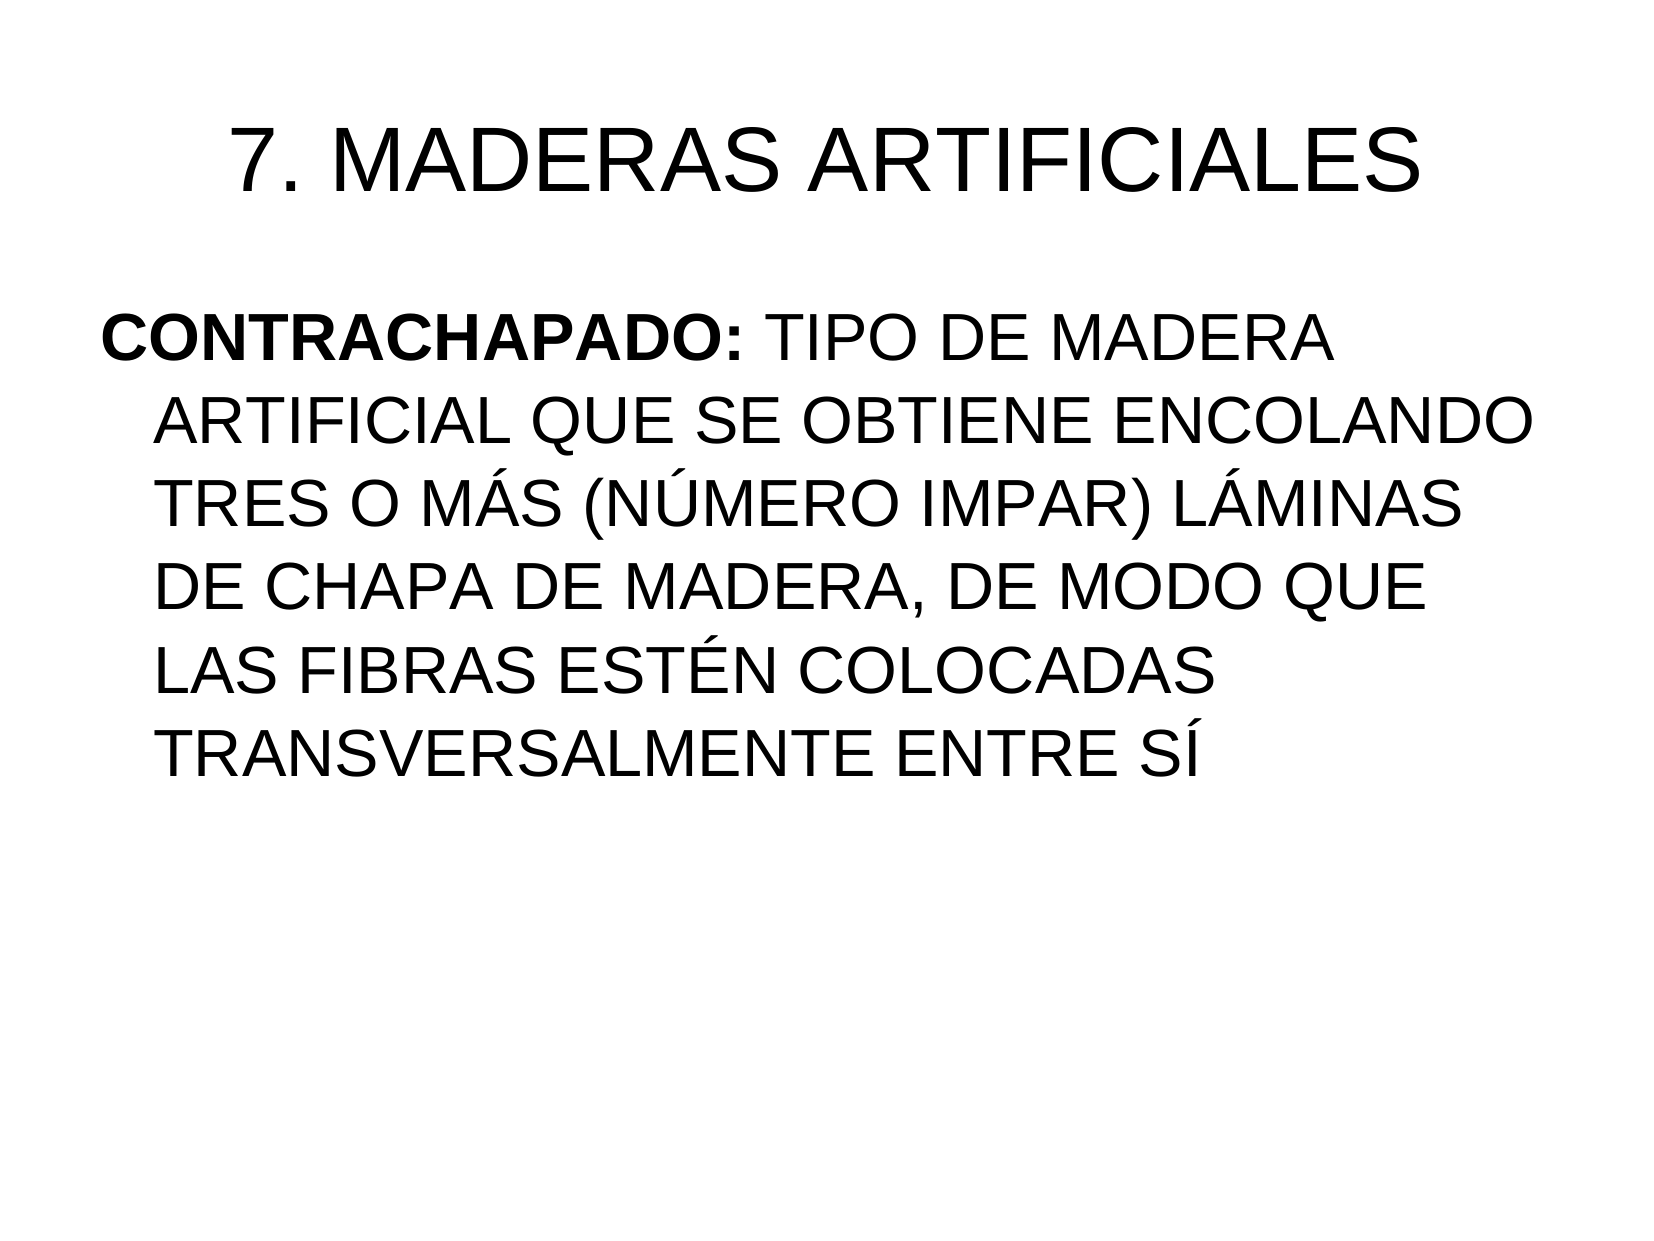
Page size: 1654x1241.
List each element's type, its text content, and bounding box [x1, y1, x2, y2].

list CONTRACHAPADO: TIPO DE MADERA ARTIFICIAL QUE SE OBTIENE ENCOLANDO TRES O MÁS (NÚMERO IMPAR) LÁMINAS DE CHAPA DE MADERA, DE MODO QUE LAS FIBRAS ESTÉN COLOCADAS TRANSVERSALMENTE ENTRE SÍ [82, 290, 1571, 1109]
title 7. MADERAS ARTIFICIALES [82, 56, 1571, 249]
